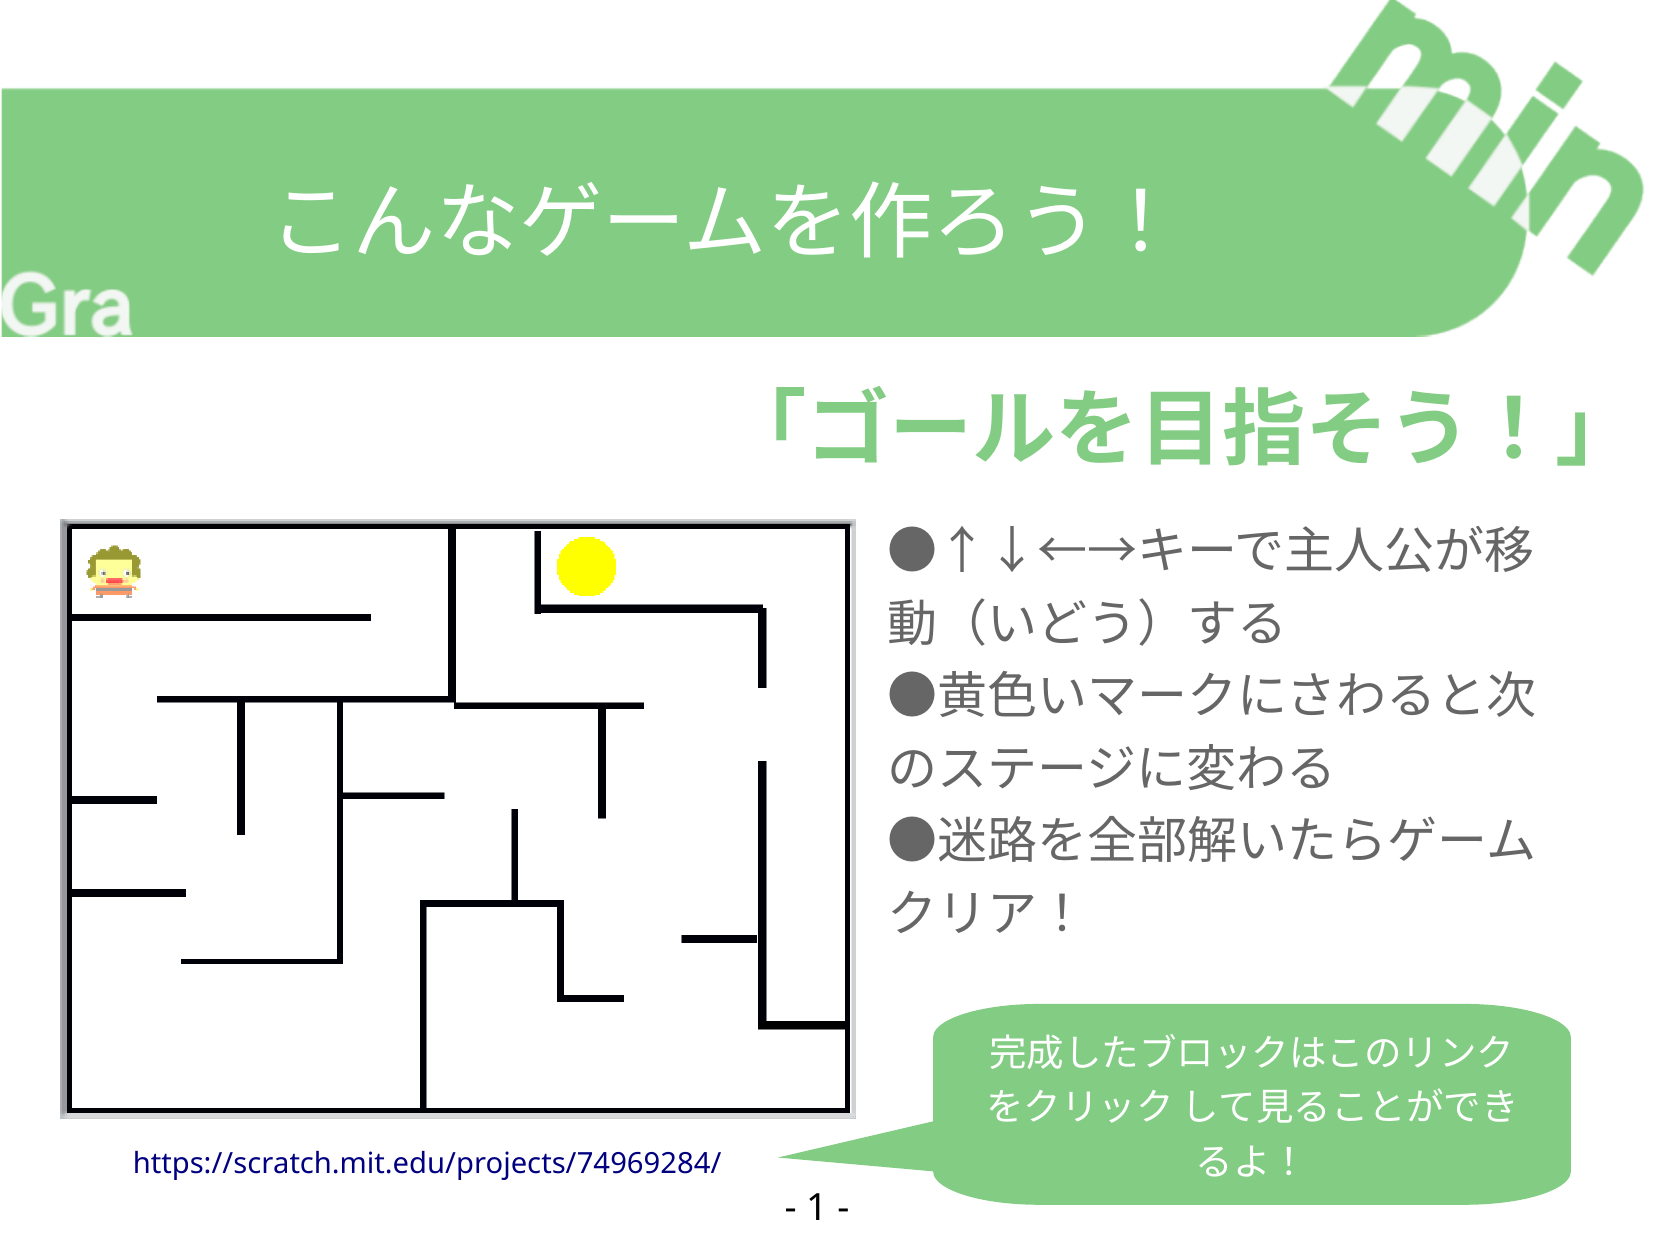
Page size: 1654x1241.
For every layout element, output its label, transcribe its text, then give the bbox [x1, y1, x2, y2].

text_box ●↑↓←→キーで主人公が移動（いどう）する ●黄色いマークにさわると次のステージに変わる ●迷路を全部解いたらゲームクリア！ [872, 503, 1594, 1104]
picture [1, 0, 1654, 337]
text_box 「ゴールを目指そう！」 [129, 354, 1654, 602]
text_box https://scratch.mit.edu/projects/74969284/ [118, 1134, 839, 1193]
text_box 完成したブロックはこのリンクをクリック して見ることができるよ！ [777, 1003, 1571, 1205]
text_box - 1 - [769, 1173, 884, 1241]
picture [60, 519, 856, 1119]
title こんなゲームを作ろう！ [11, 111, 1441, 319]
